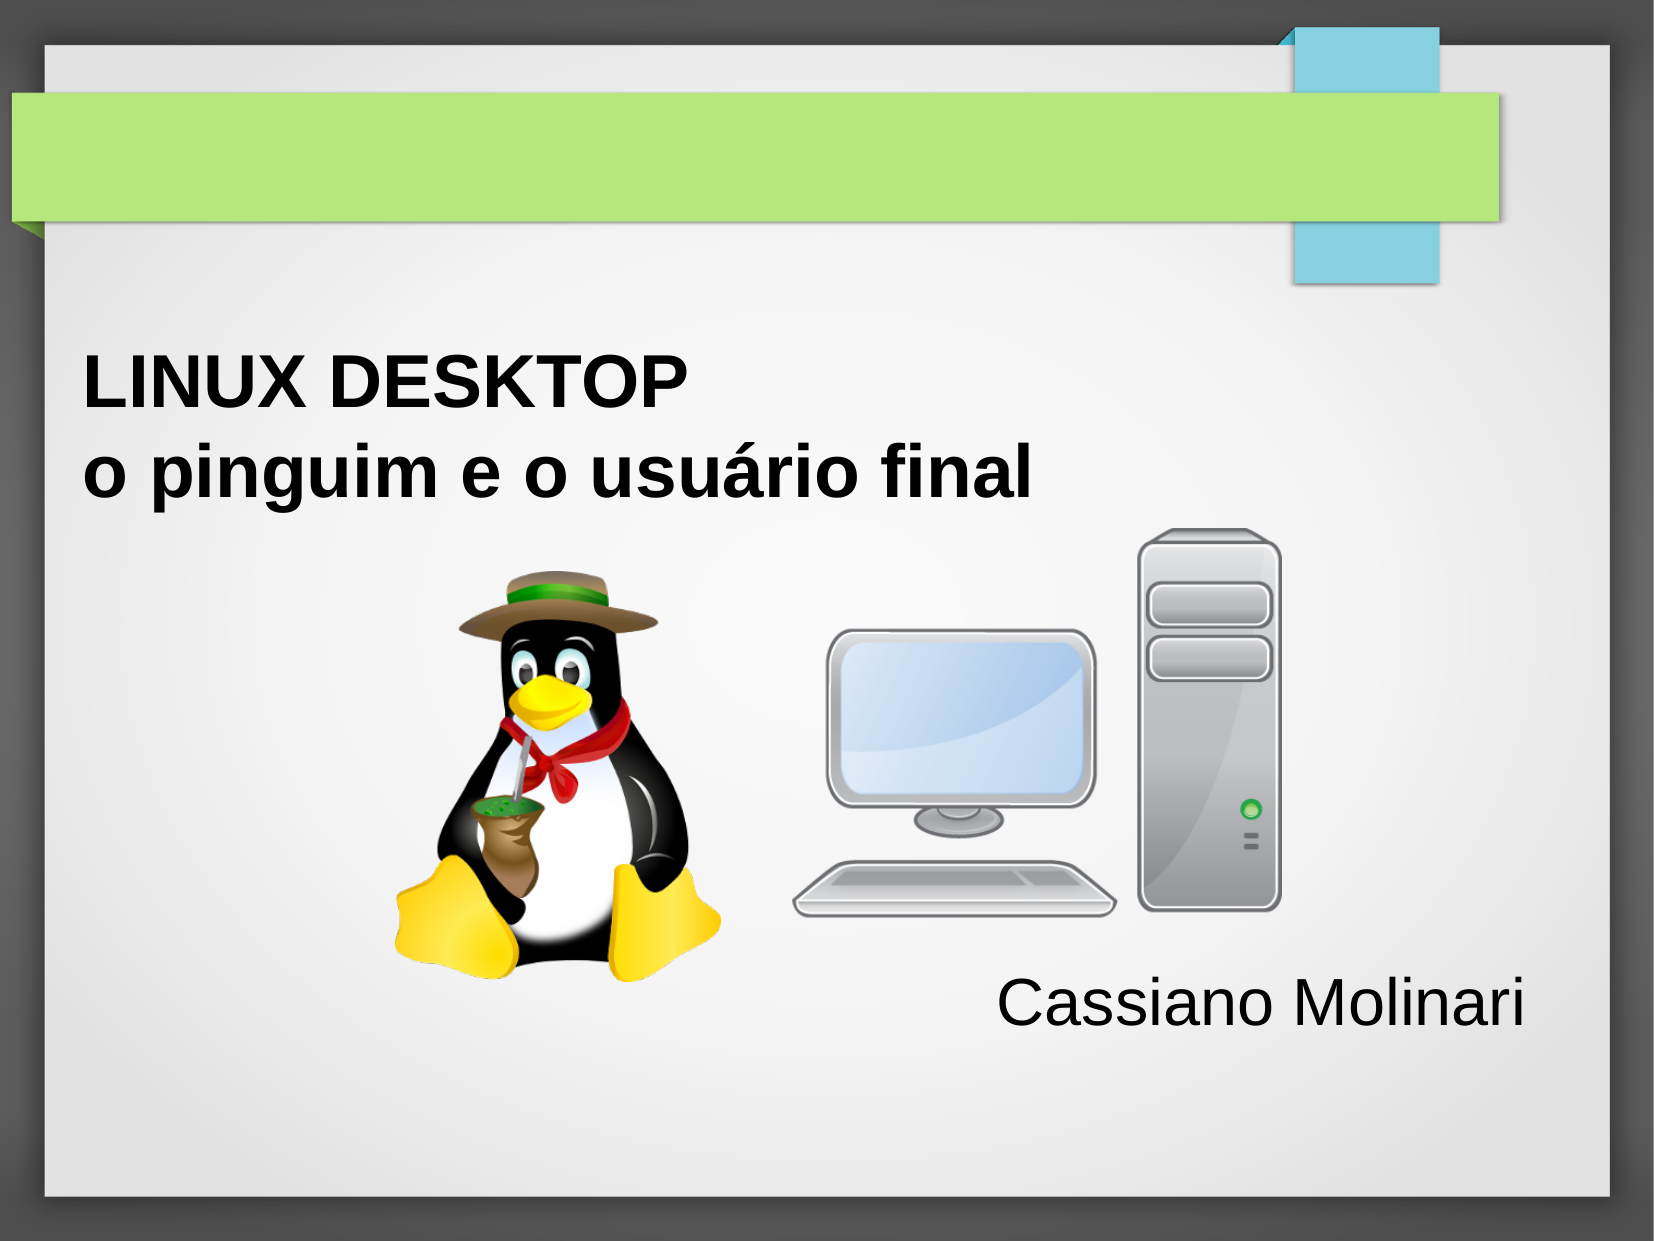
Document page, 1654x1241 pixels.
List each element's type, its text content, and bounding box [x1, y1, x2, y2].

picture [0, 0, 1654, 1241]
text_box Cassiano Molinari [924, 916, 1599, 1083]
text_box LINUX DESKTOP o pinguim e o usuário final [82, 288, 1571, 556]
